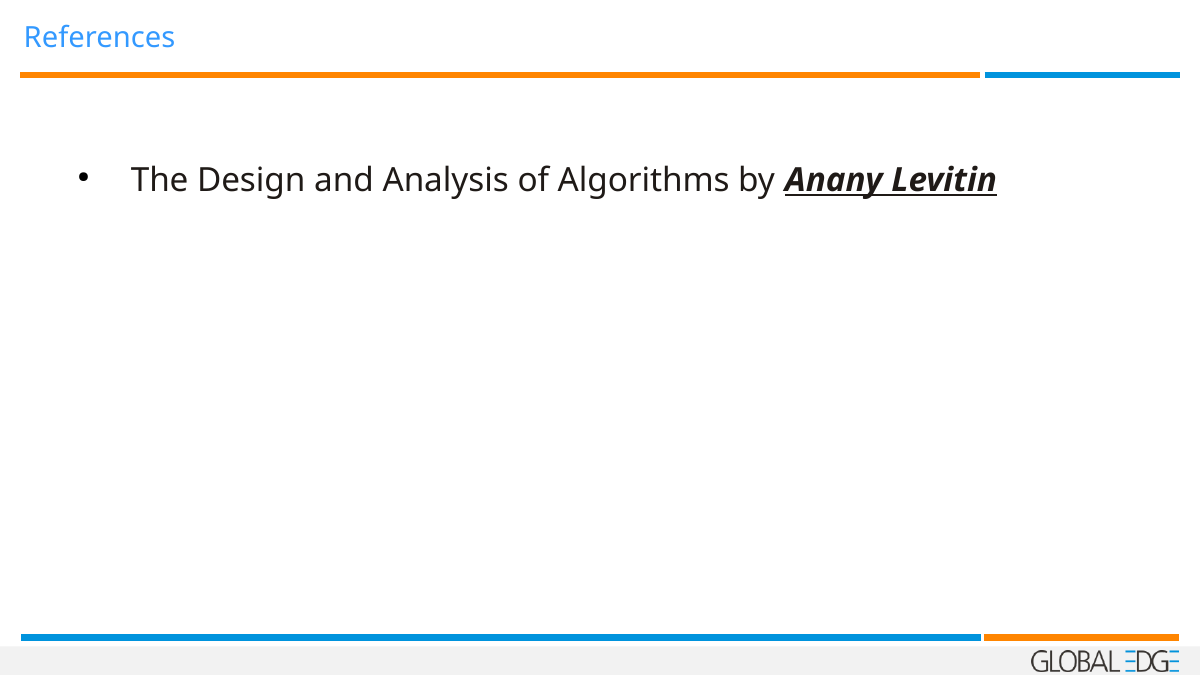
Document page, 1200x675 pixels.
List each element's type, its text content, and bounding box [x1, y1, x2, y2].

picture [1031, 650, 1179, 672]
title References [12, 9, 1088, 63]
list The Design and Analysis of Algorithms by Anany Levitin [60, 157, 1140, 550]
